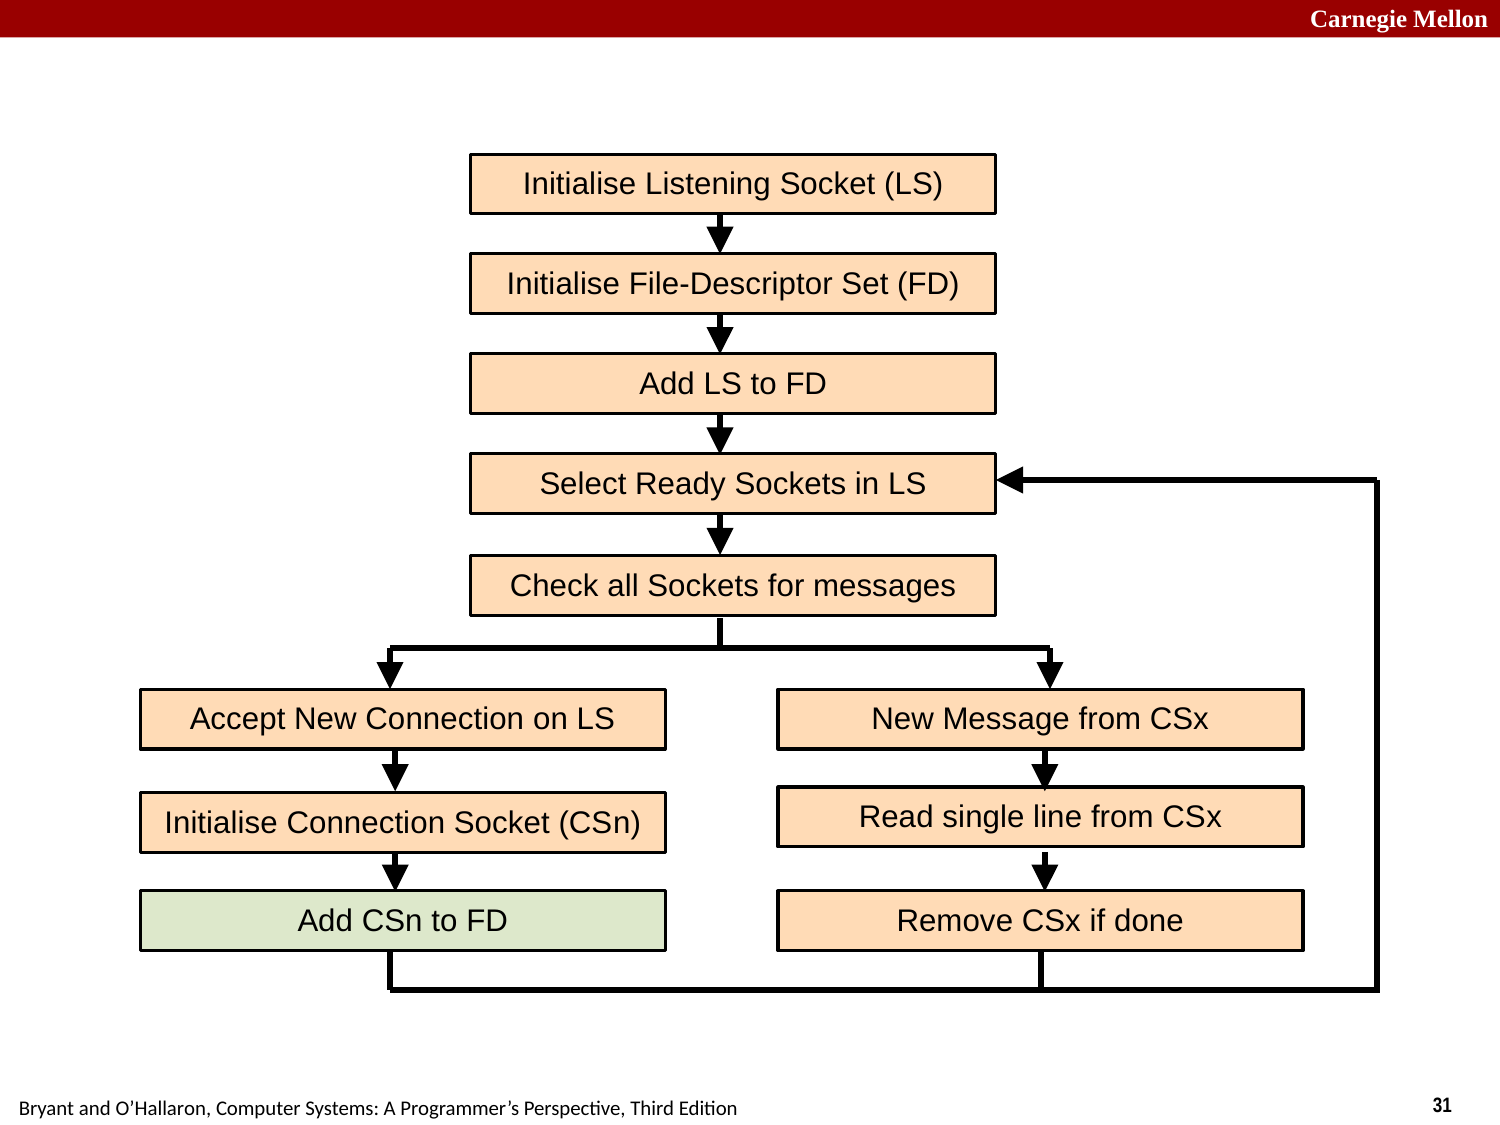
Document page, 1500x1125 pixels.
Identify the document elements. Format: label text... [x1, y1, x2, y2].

text_box Add LS to FD [470, 353, 996, 414]
text_box Initialise Listening Socket (LS) [470, 154, 996, 214]
text_box Check all Sockets for messages [470, 555, 996, 616]
text_box Initialise File-Descriptor Set (FD) [470, 253, 996, 314]
text_box Remove CSx if done [777, 890, 1303, 951]
text_box Add CSn to FD [140, 890, 666, 951]
text_box New Message from CSx [777, 689, 1303, 750]
text_box Initialise Connection Socket (CSn) [140, 792, 666, 853]
text_box Accept New Connection on LS [140, 689, 666, 750]
text_box Select Ready Sockets in LS [470, 453, 996, 514]
text_box Read single line from CSx [777, 787, 1303, 847]
